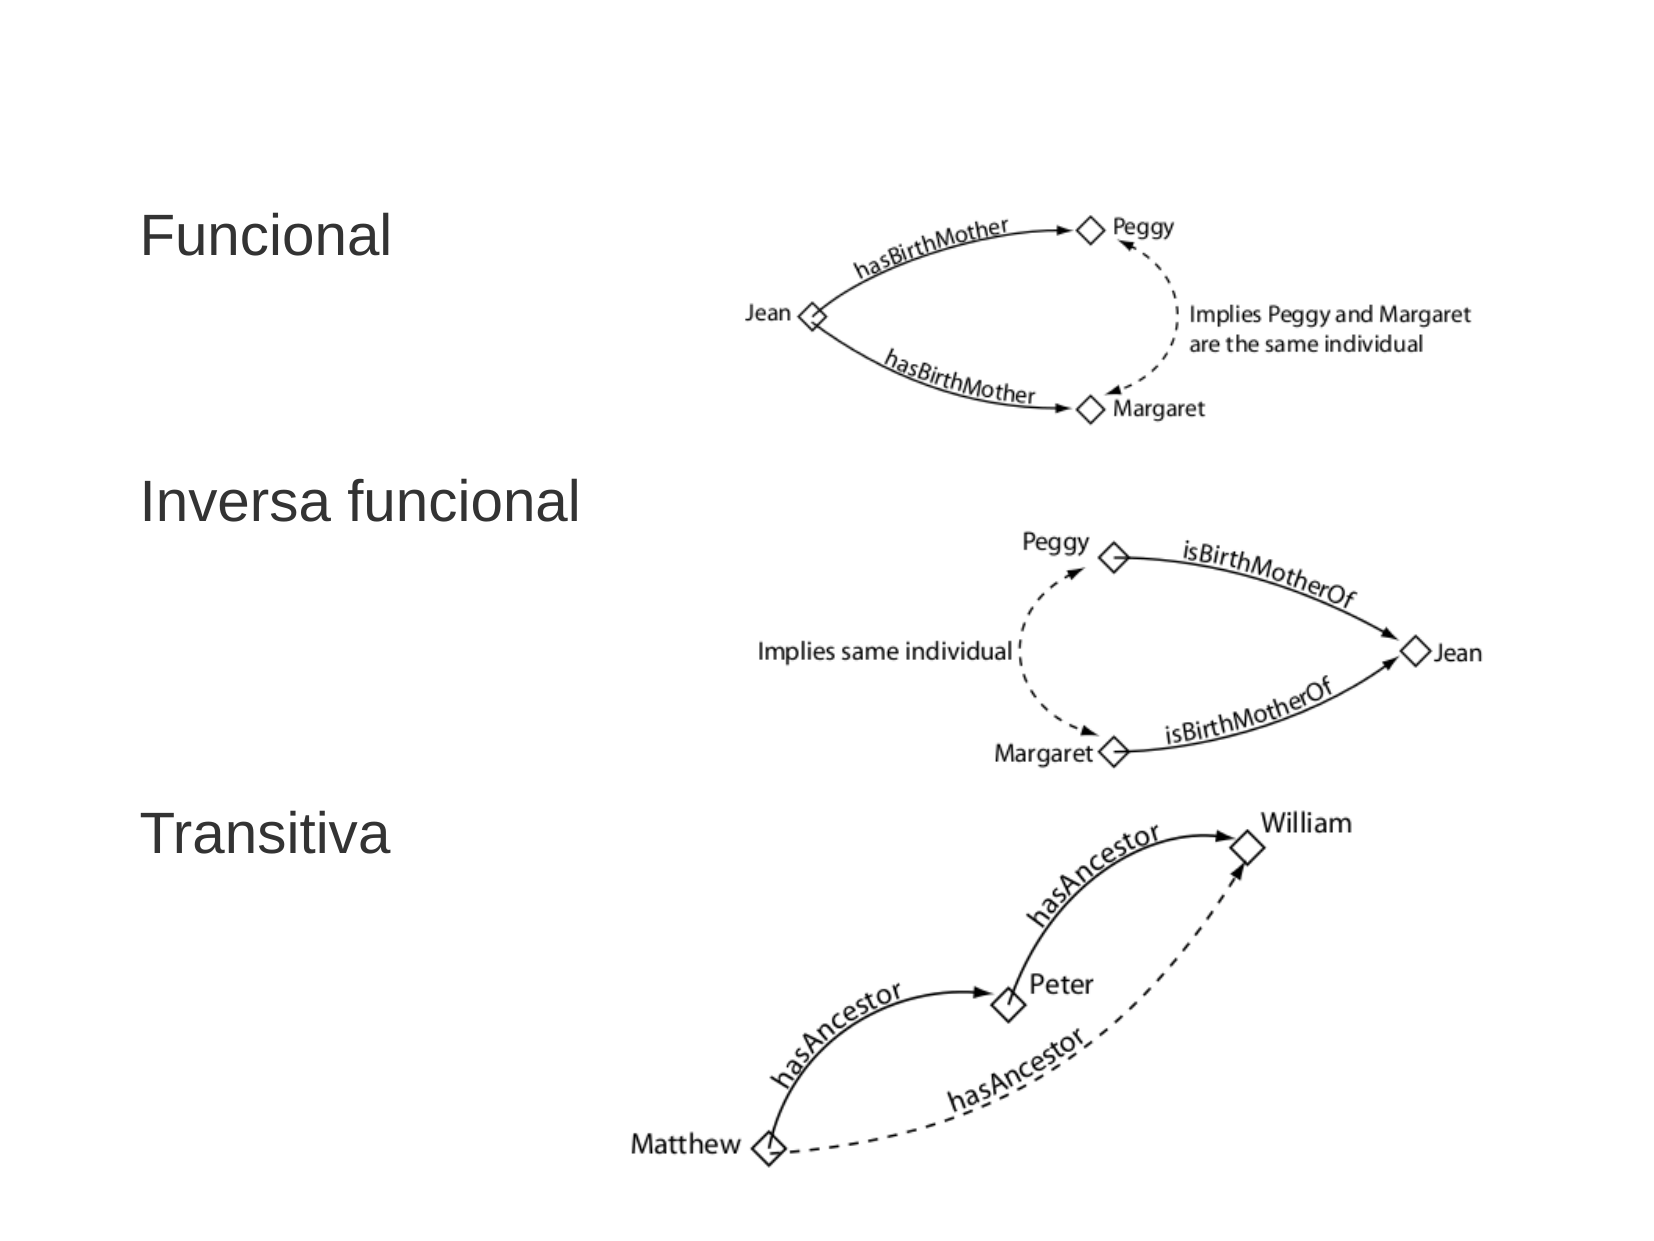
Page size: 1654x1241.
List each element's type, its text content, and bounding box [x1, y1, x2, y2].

picture [708, 189, 1498, 443]
picture [590, 489, 1558, 1182]
text_box Funcional Inversa funcional Transitiva [132, 202, 615, 934]
